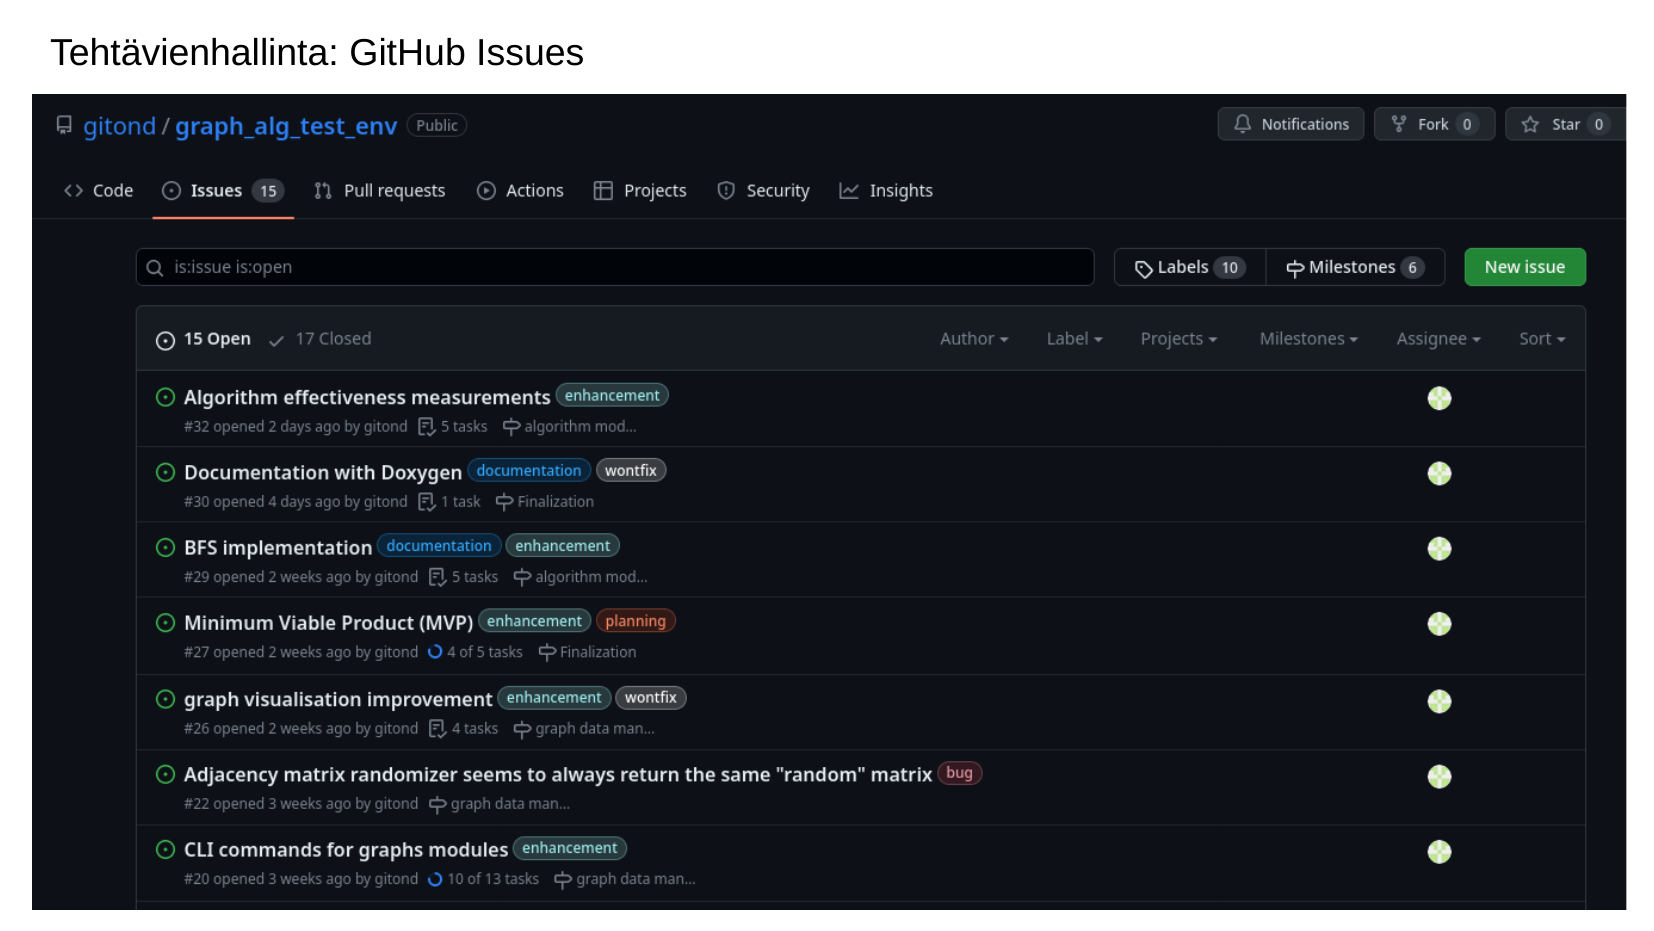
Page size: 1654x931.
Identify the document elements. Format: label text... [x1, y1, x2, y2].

picture [32, 94, 1627, 910]
text_box Tehtävienhallinta: GitHub Issues [35, 23, 792, 81]
